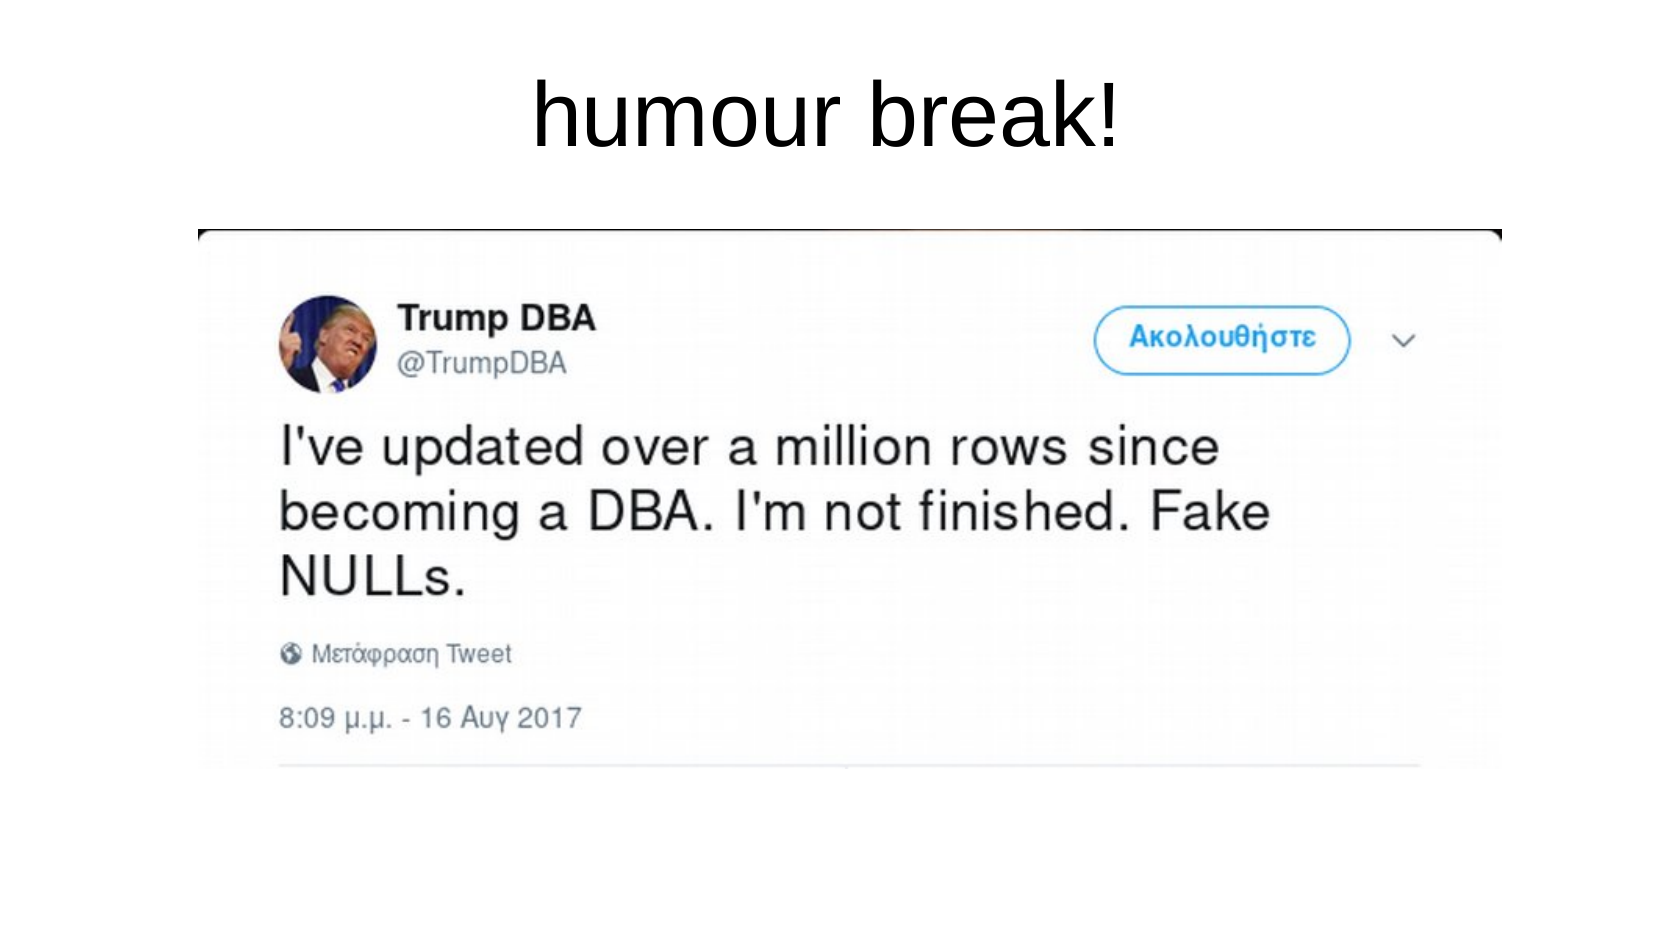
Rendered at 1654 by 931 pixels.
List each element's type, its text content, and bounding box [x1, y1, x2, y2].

picture [198, 229, 1502, 769]
title humour break! [82, 37, 1571, 193]
